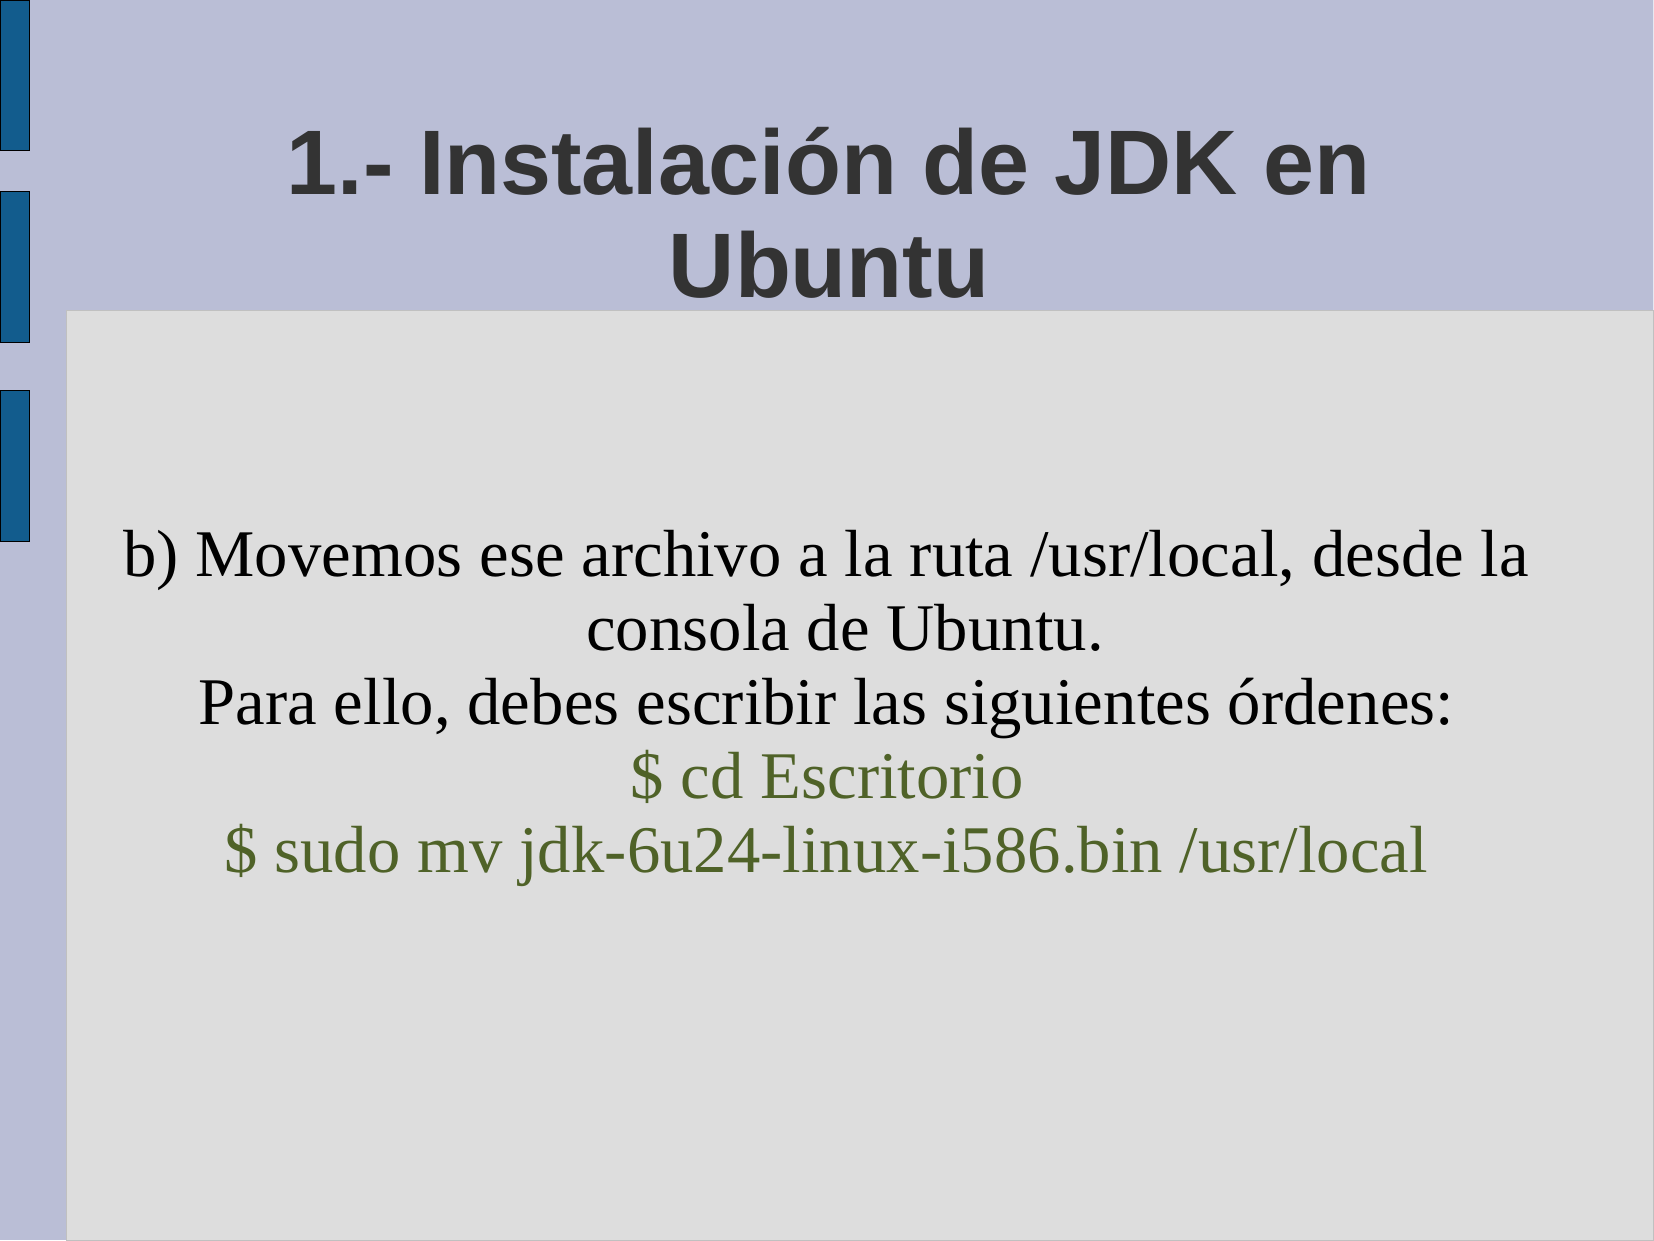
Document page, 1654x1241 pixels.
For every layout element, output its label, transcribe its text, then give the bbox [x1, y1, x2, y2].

title 1.- Instalación de JDK en Ubuntu [123, 111, 1536, 317]
subtitle b) Movemos ese archivo a la ruta /usr/local, desde la consola de Ubuntu. Para ello, debes escribir las siguientes órdenes: $ cd Escritorio $ sudo mv jdk-6u24-linux-i586.bin /usr/local [121, 318, 1534, 1086]
